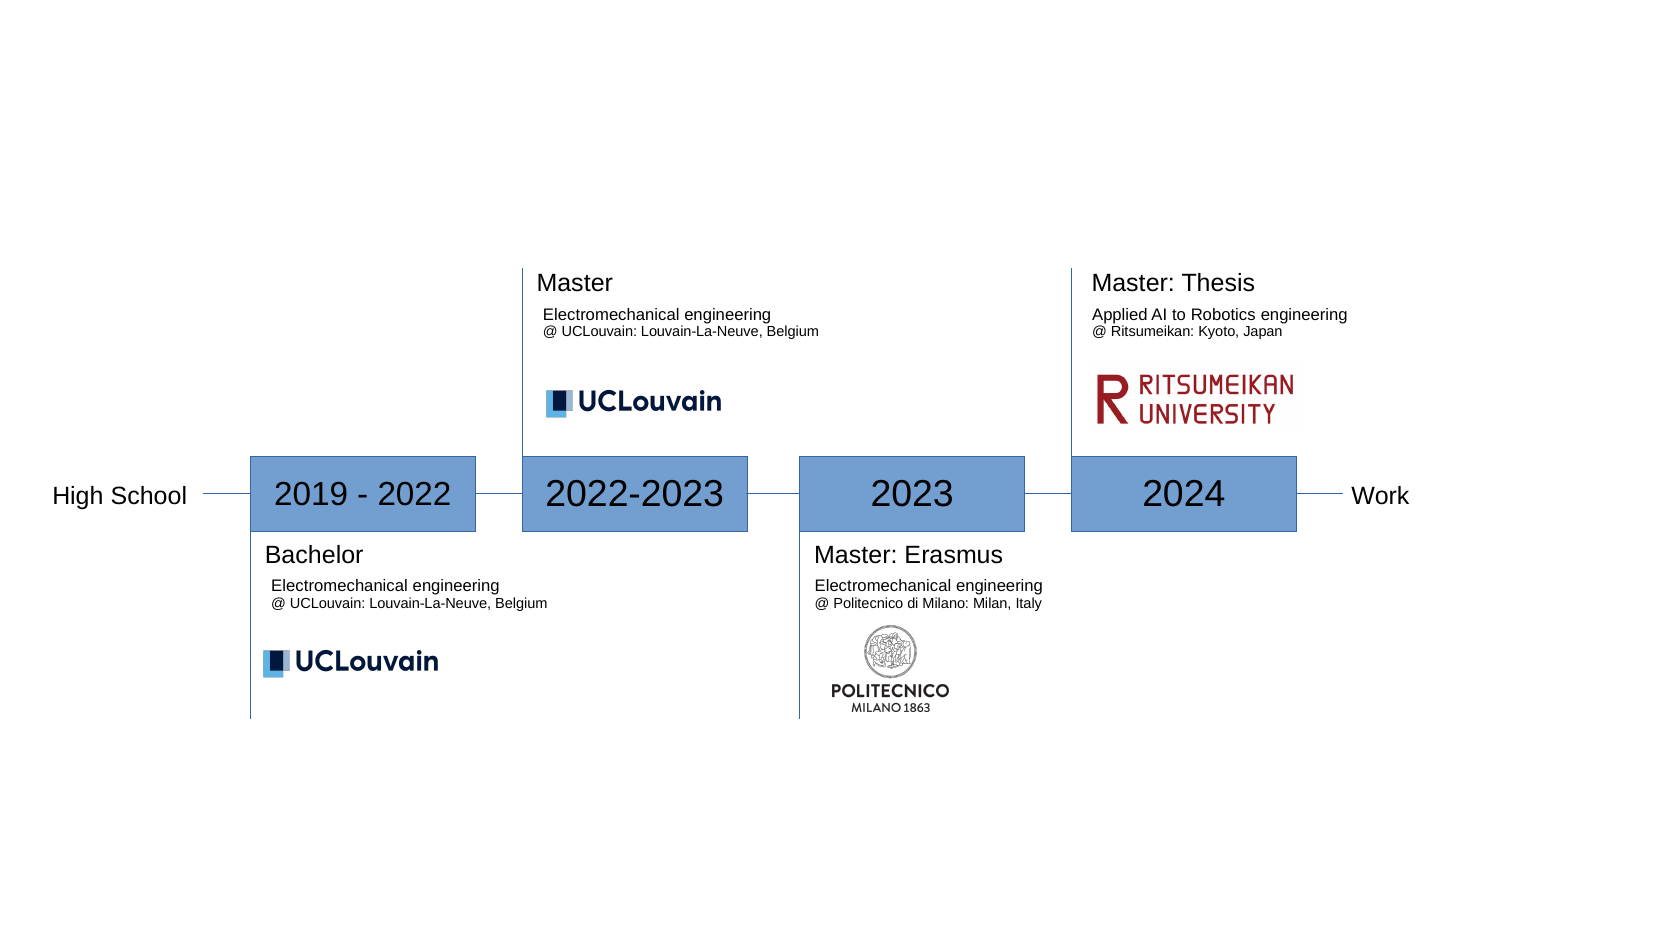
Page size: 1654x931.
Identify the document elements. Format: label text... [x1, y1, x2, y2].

text_box Work [1336, 474, 1425, 517]
picture [533, 377, 734, 424]
text_box Master: Thesis [1076, 261, 1271, 305]
text_box Electromechanical engineering @ Politecnico di Milano: Milan, Italy [799, 569, 1059, 619]
text_box Electromechanical engineering @ UCLouvain: Louvain-La-Neuve, Belgium [528, 297, 835, 348]
text_box Bachelor [250, 533, 379, 577]
text_box 2022-2023 [522, 456, 748, 532]
text_box 2024 [1071, 456, 1297, 532]
picture [832, 625, 949, 712]
text_box Electromechanical engineering @ UCLouvain: Louvain-La-Neuve, Belgium [256, 569, 563, 619]
text_box Applied AI to Robotics engineering @ Ritsumeikan: Kyoto, Japan [1077, 297, 1426, 367]
text_box Master [521, 261, 628, 305]
picture [1087, 363, 1303, 432]
text_box 2023 [799, 456, 1025, 532]
text_box 2019 - 2022 [250, 456, 476, 532]
text_box High School [37, 474, 203, 517]
text_box Master: Erasmus [799, 533, 1019, 569]
picture [250, 637, 451, 684]
